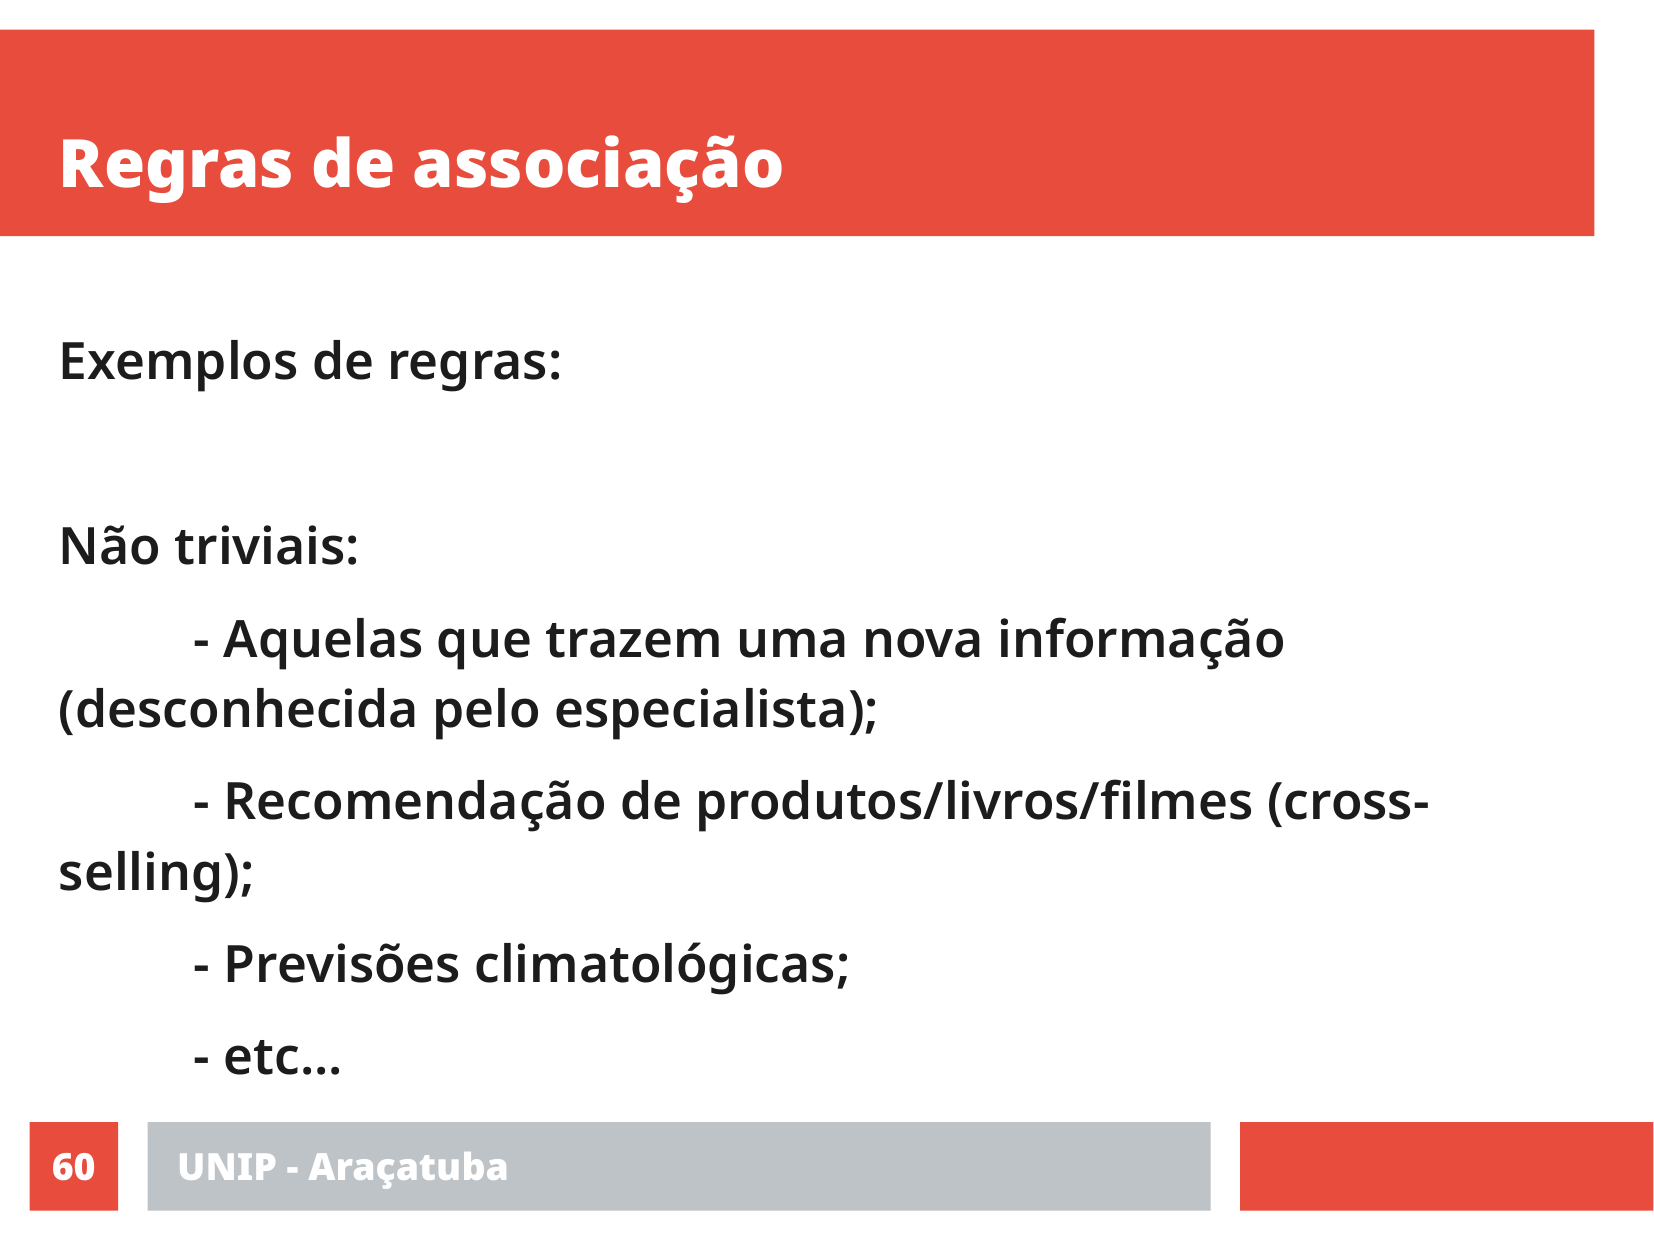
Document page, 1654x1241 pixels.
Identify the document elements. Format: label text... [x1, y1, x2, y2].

title Regras de associação [59, 59, 1595, 207]
list Exemplos de regras: Não triviais: - Aquelas que trazem uma nova informação (desconhecida pelo especialista); - Recomendação de produtos/livros/filmes (cross-selling); - Previsões climatológicas; - etc... [59, 324, 1565, 1093]
